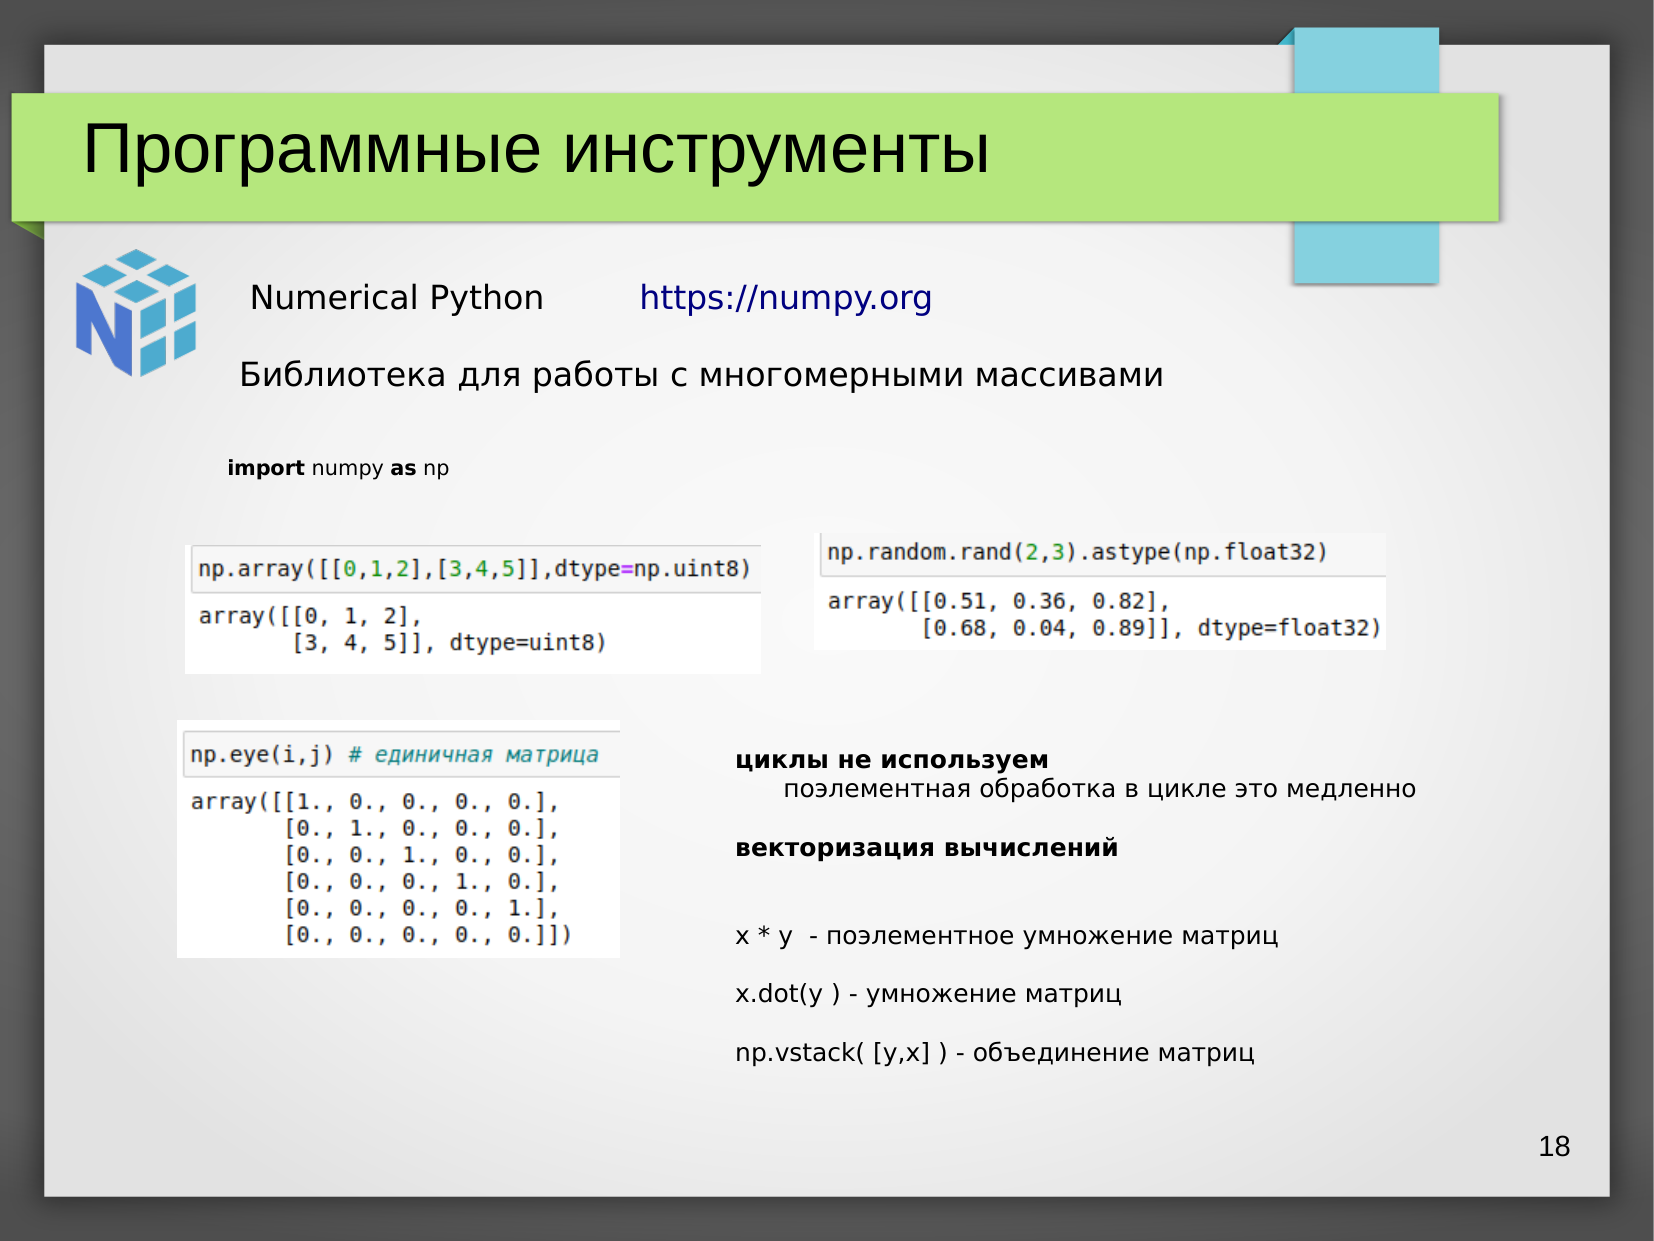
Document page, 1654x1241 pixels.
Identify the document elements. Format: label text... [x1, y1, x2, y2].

title Программные инструменты [82, 106, 1264, 189]
text_box циклы не используем поэлементная обработка в цикле это медленно векторизация вычислений x * y - поэлементное умножение матриц x.dot(y ) - умножение матриц np.vstack( [y,x] ) - объединение матриц [720, 737, 1573, 1075]
text_box Numerical Python https://numpy.org Библиотека для работы с многомерными массивами [224, 271, 1323, 449]
picture [0, 0, 1654, 1241]
text_box import numpy as np [212, 448, 591, 497]
